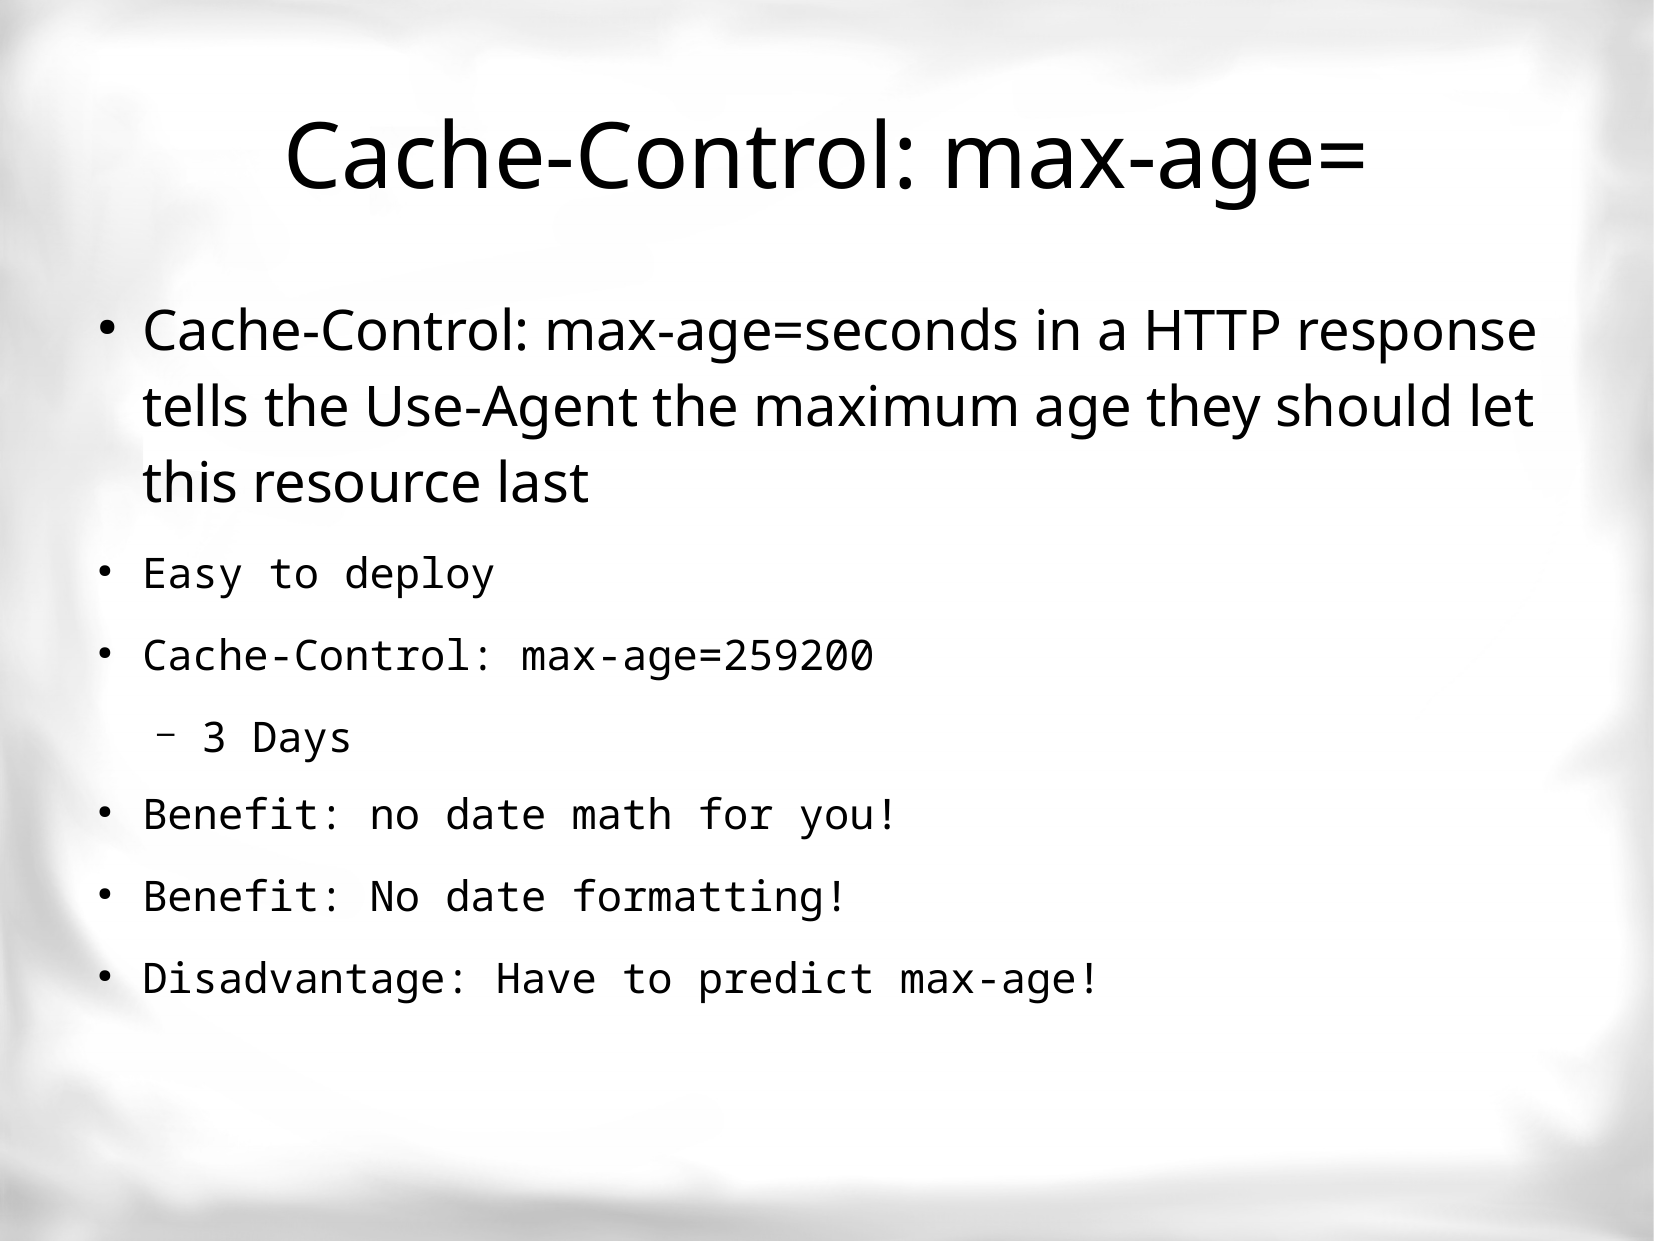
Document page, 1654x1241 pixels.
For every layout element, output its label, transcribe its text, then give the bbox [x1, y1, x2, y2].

list Cache-Control: max-age=seconds in a HTTP response tells the Use-Agent the maximum age they should let this resource last Easy to deploy Cache-Control: max-age=259200 3 Days Benefit: no date math for you! Benefit: No date formatting! Disadvantage: Have to predict max-age! [82, 290, 1571, 1010]
picture [0, 0, 1654, 1241]
title Cache-Control: max-age= [82, 49, 1571, 257]
